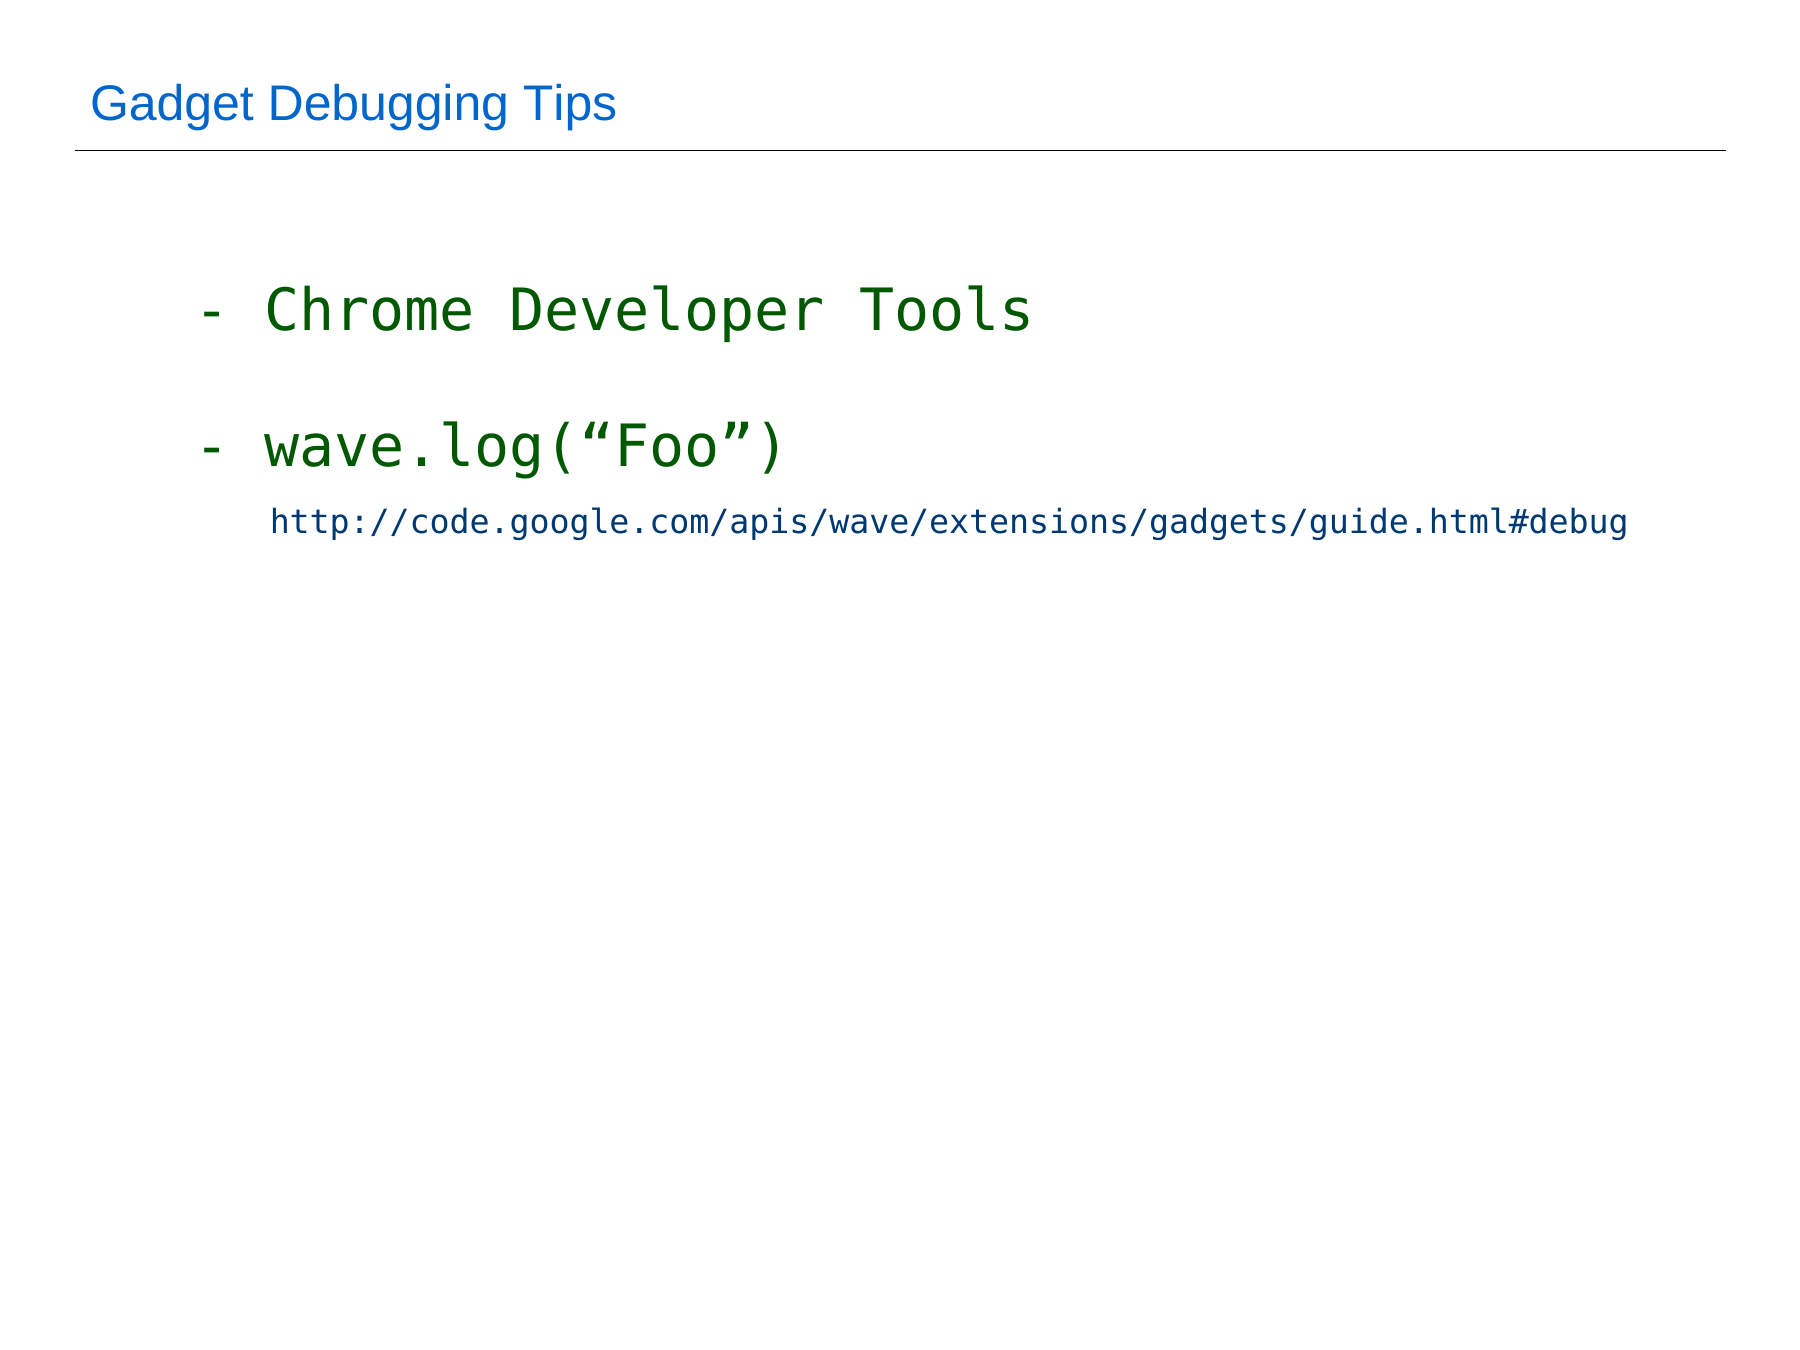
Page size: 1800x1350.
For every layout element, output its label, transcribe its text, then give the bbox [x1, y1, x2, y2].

title Gadget Debugging Tips [90, 61, 1710, 151]
text_box - Chrome Developer Tools - wave.log(“Foo”) http://code.google.com/apis/wave/extensions/gadgets/guide.html#debug [179, 269, 1800, 1081]
